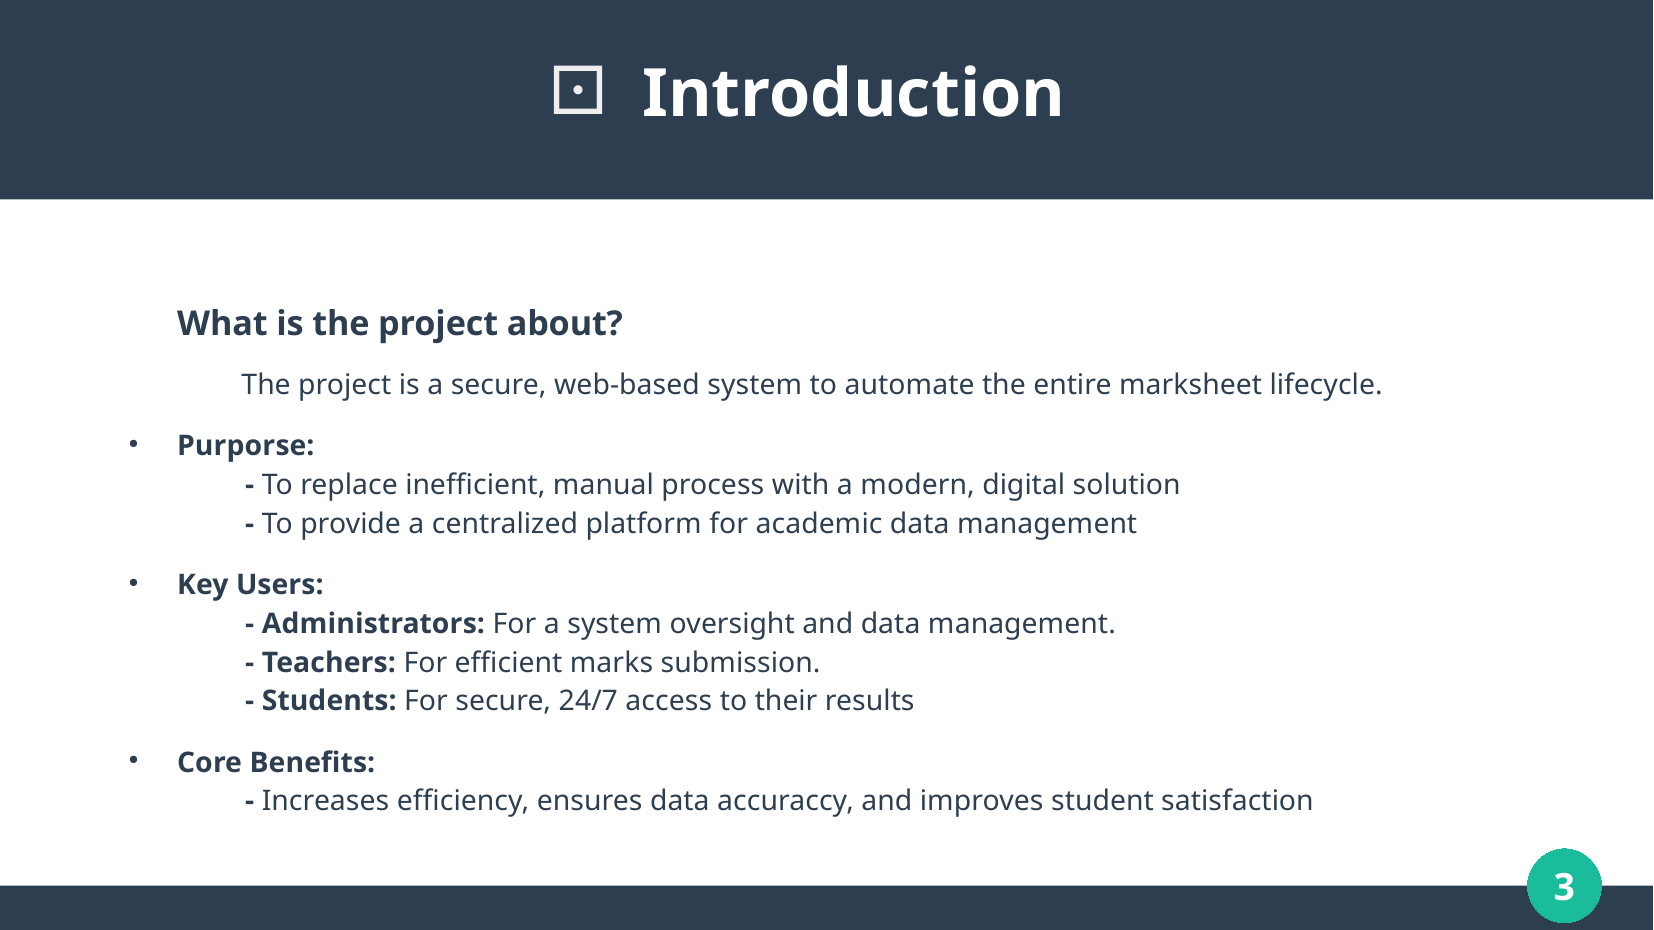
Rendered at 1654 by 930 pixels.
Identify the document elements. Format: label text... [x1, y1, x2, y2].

list What is the project about? The project is a secure, web-based system to automate the entire marksheet lifecycle. Purporse: - To replace inefficient, manual process with a modern, digital solution - To provide a centralized platform for academic data management Key Users: - Administrators: For a system oversight and data management. - Teachers: For efficient marks submission. - Students: For secure, 24/7 access to their results Core Benefits: - Increases efficiency, ensures data accuraccy, and improves student satisfaction [112, 298, 1501, 826]
title Introduction [40, 32, 1576, 151]
